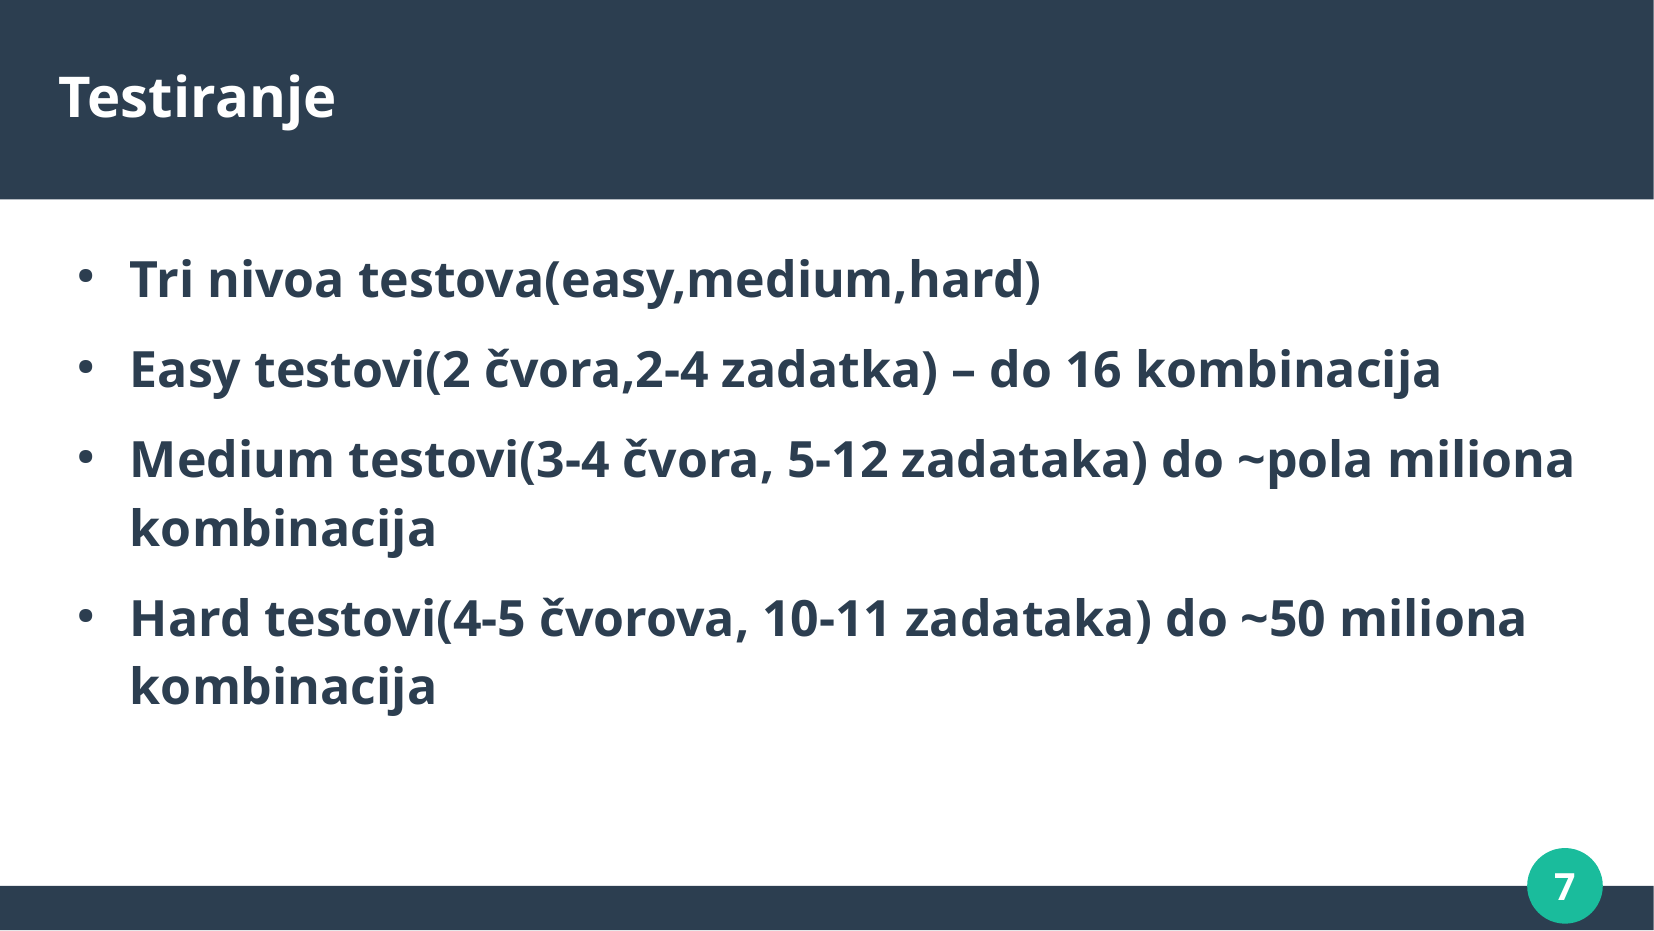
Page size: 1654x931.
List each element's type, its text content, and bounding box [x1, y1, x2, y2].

list Tri nivoa testova(easy,medium,hard) Easy testovi(2 čvora,2-4 zadatka) – do 16 kombinacija Medium testovi(3-4 čvora, 5-12 zadataka) do ~pola miliona kombinacija Hard testovi(4-5 čvorova, 10-11 zadataka) do ~50 miliona kombinacija [59, 243, 1595, 864]
title Testiranje [59, 37, 1595, 155]
